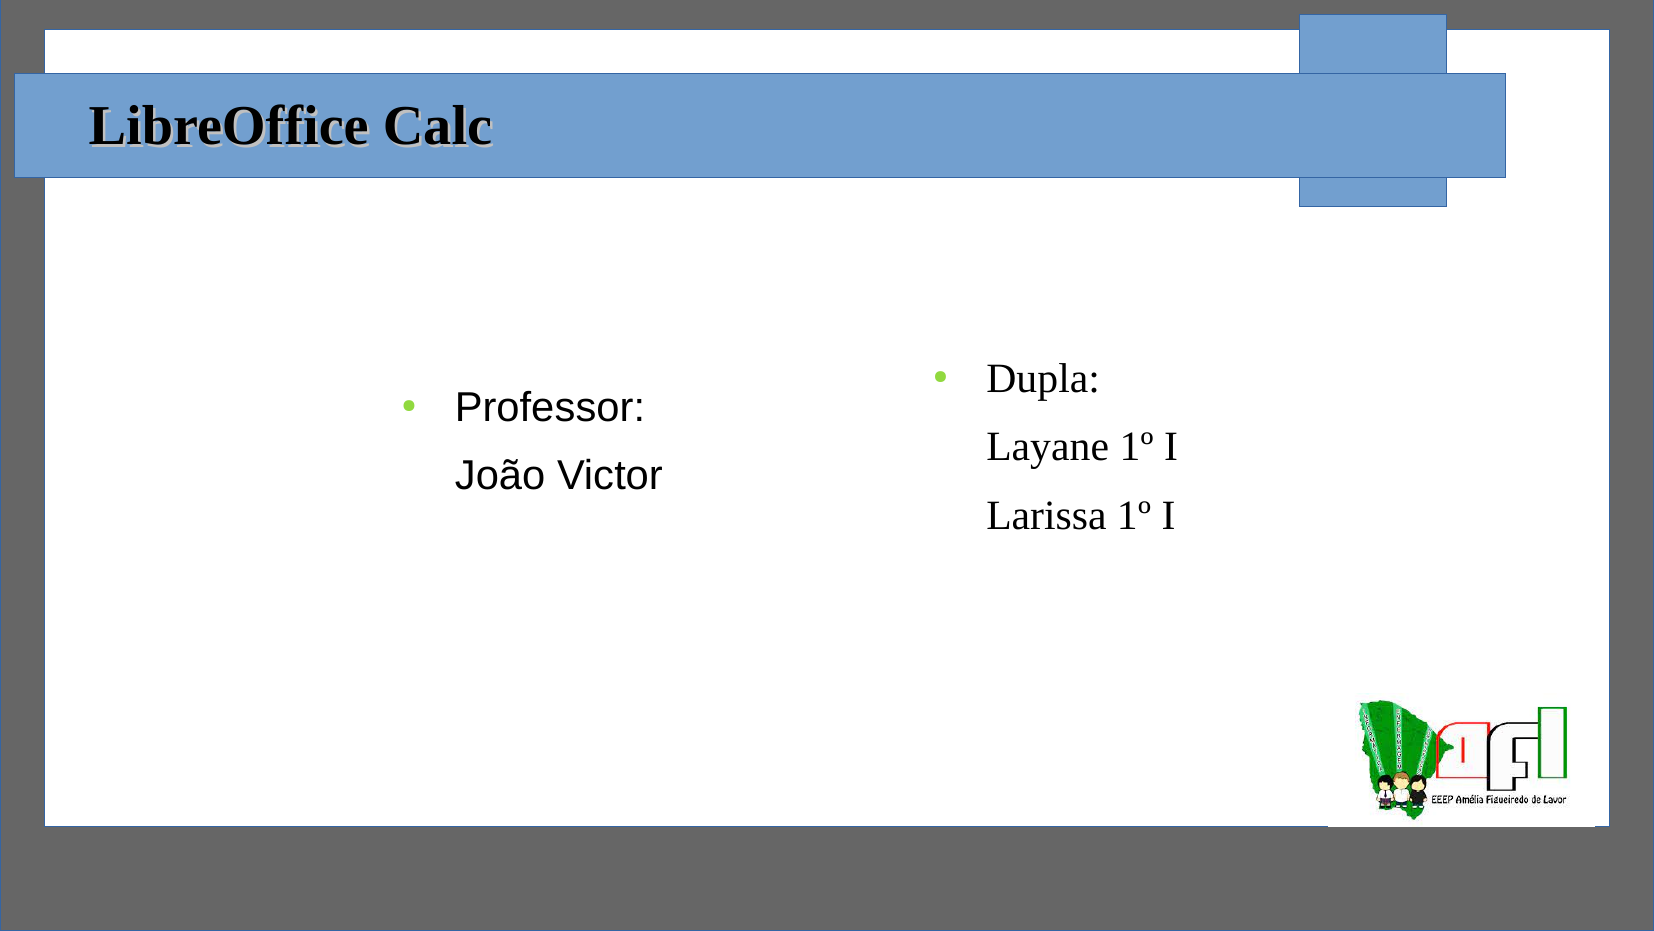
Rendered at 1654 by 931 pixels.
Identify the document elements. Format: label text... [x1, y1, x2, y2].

title LibreOffice Calc [88, 73, 1506, 178]
list Dupla: Layane 1º I Larissa 1º I [915, 355, 1270, 562]
list Professor: João Victor [383, 383, 741, 576]
picture [1328, 693, 1595, 827]
